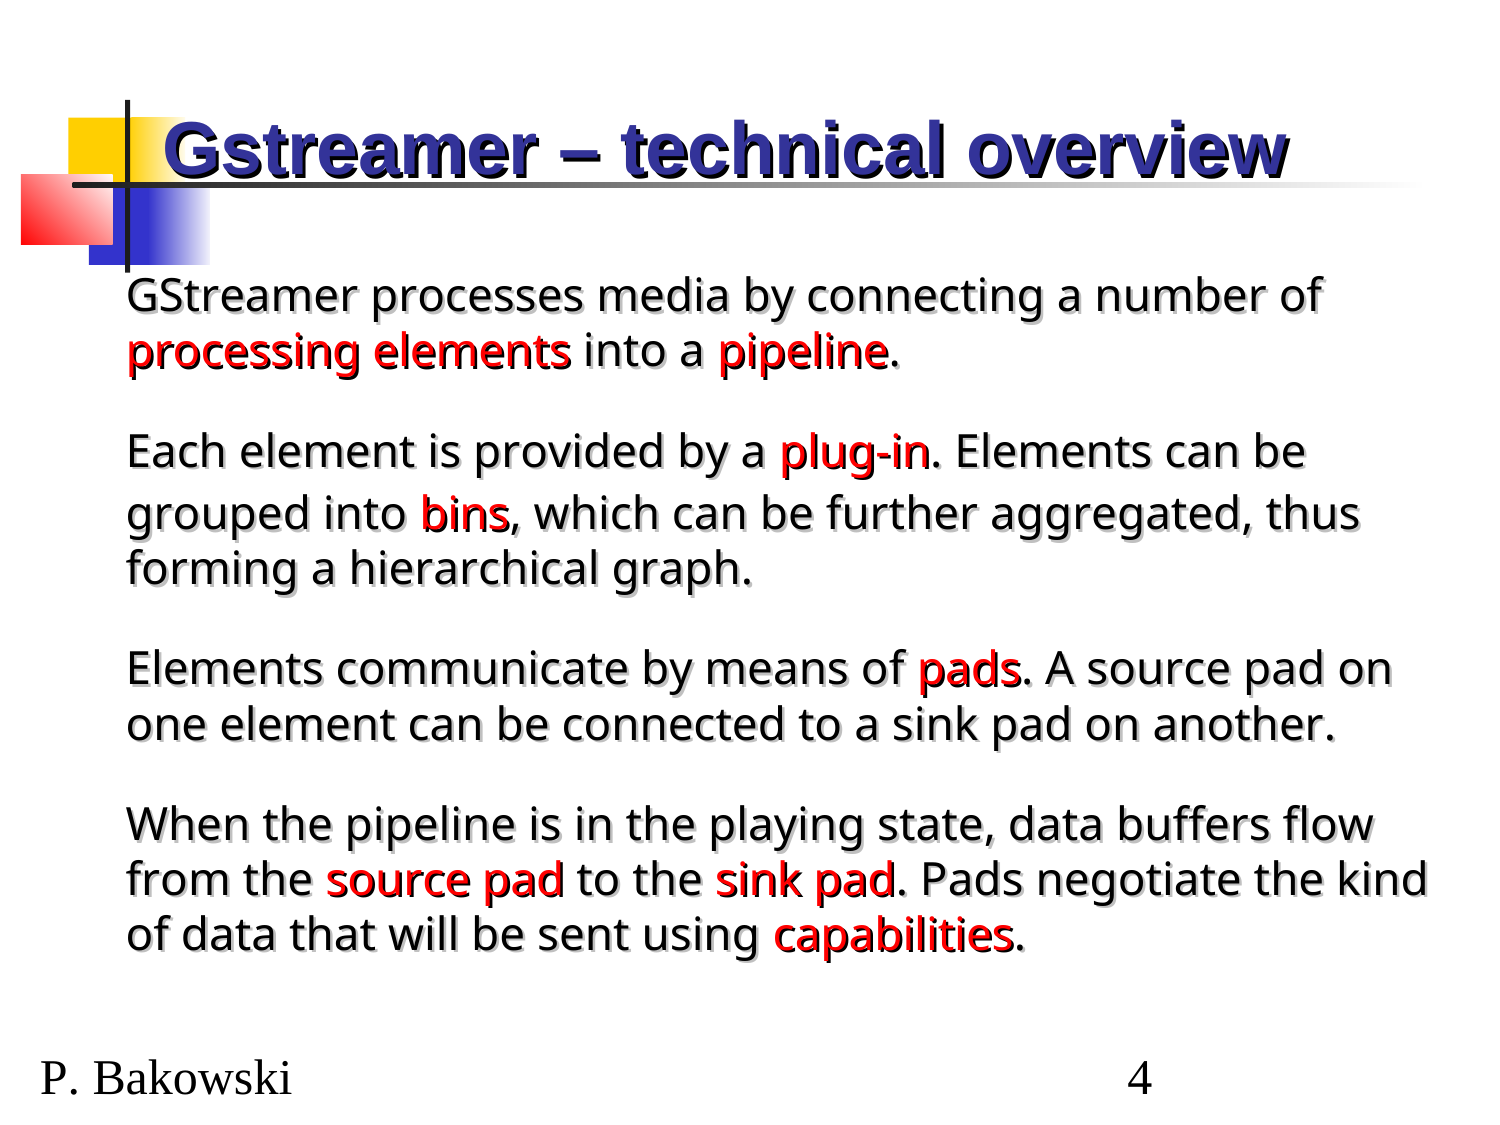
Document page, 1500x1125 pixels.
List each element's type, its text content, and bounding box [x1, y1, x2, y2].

text_box GStreamer processes media by connecting a number of processing elements into a pipeline. Each element is provided by a plug-in. Elements can be grouped into bins, which can be further aggregated, thus forming a hierarchical graph. Elements communicate by means of pads. A source pad on one element can be connected to a sink pad on another. When the pipeline is in the playing state, data buffers flow from the source pad to the sink pad. Pads negotiate the kind of data that will be sent using capabilities. [110, 258, 1453, 960]
title Gstreamer – technical overview [147, 92, 1394, 213]
